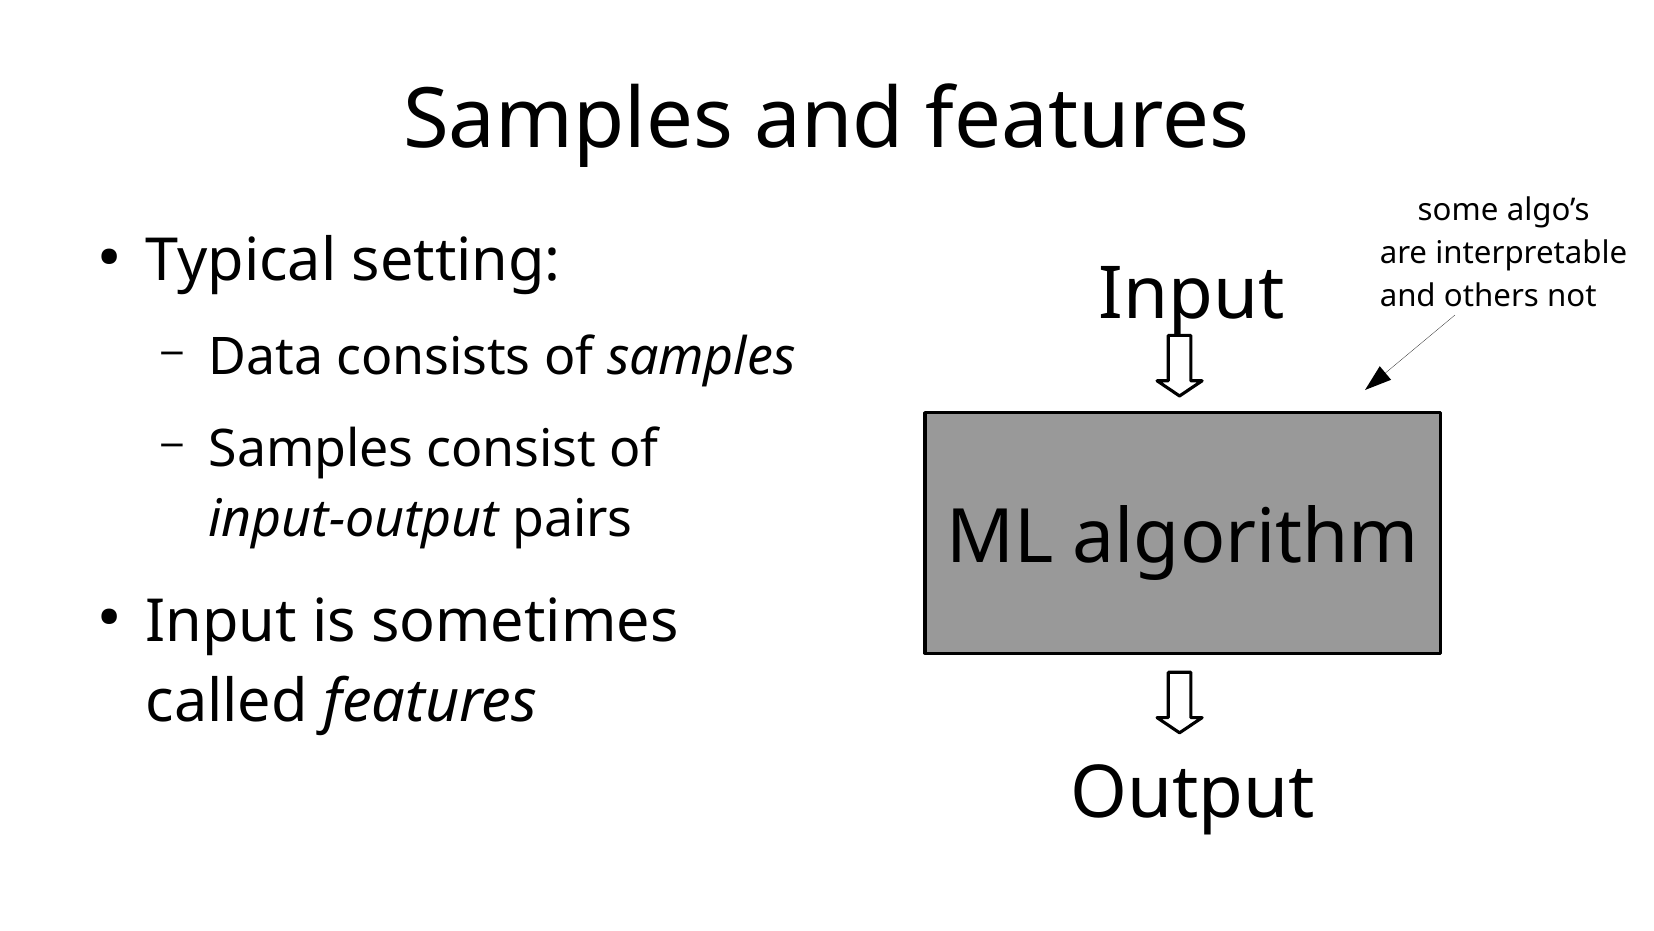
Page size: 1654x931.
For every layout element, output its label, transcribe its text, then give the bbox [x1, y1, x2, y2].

list Typical setting: Data consists of samples Samples consist of input-output pairs Input is sometimes called features [82, 217, 809, 811]
text_box some algo’s are interpretable and others not [1365, 180, 1654, 336]
title Samples and features [82, 37, 1571, 193]
text_box Output [1055, 732, 1317, 835]
text_box Input [1083, 233, 1284, 336]
text_box ML algorithm [925, 412, 1441, 654]
